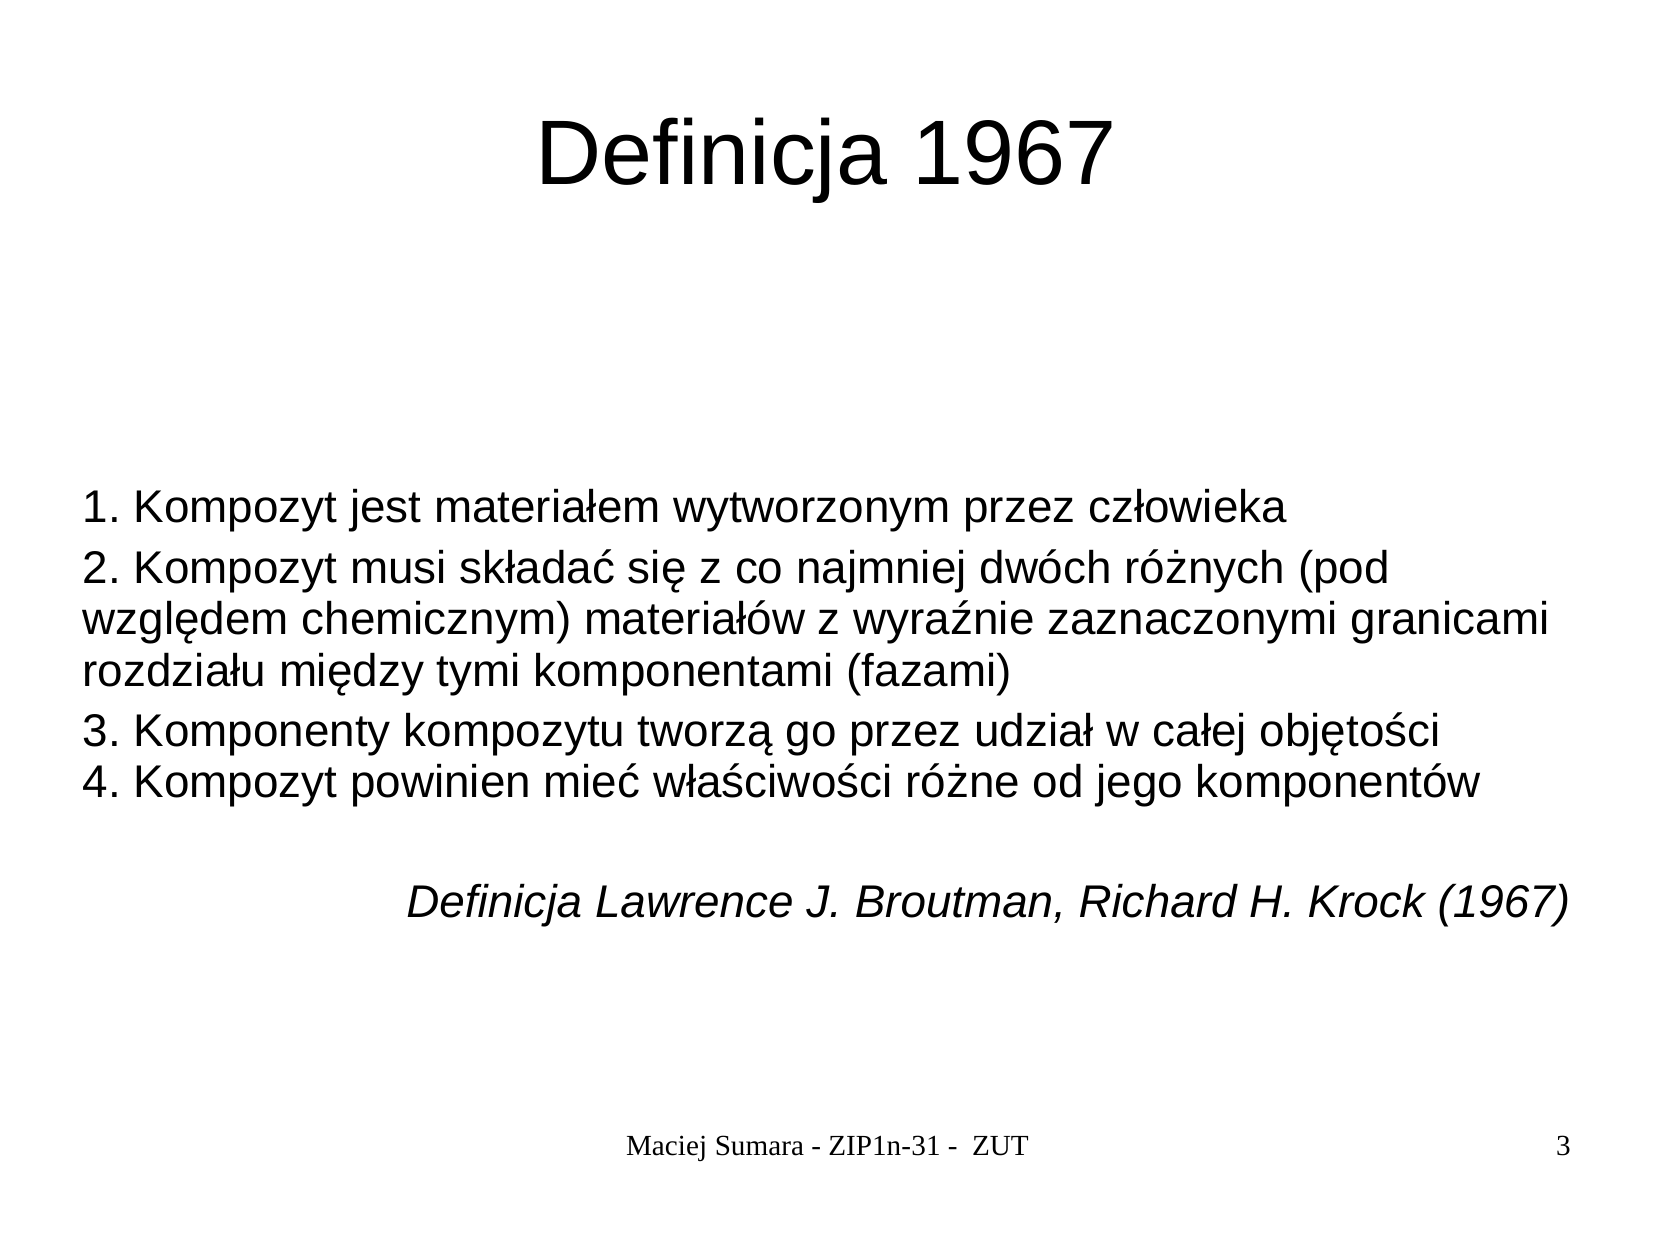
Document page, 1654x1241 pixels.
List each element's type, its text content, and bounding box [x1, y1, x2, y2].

subtitle 1. Kompozyt jest materiałem wytworzonym przez człowieka 2. Kompozyt musi składać się z co najmniej dwóch różnych (pod względem chemicznym) materiałów z wyraźnie zaznaczonymi granicami rozdziału między tymi komponentami (fazami) 3. Komponenty kompozytu tworzą go przez udział w całej objętości 4. Kompozyt powinien mieć właściwości różne od jego komponentów Definicja Lawrence J. Broutman, Richard H. Krock (1967) [82, 290, 1571, 1109]
title Definicja 1967 [82, 56, 1571, 250]
